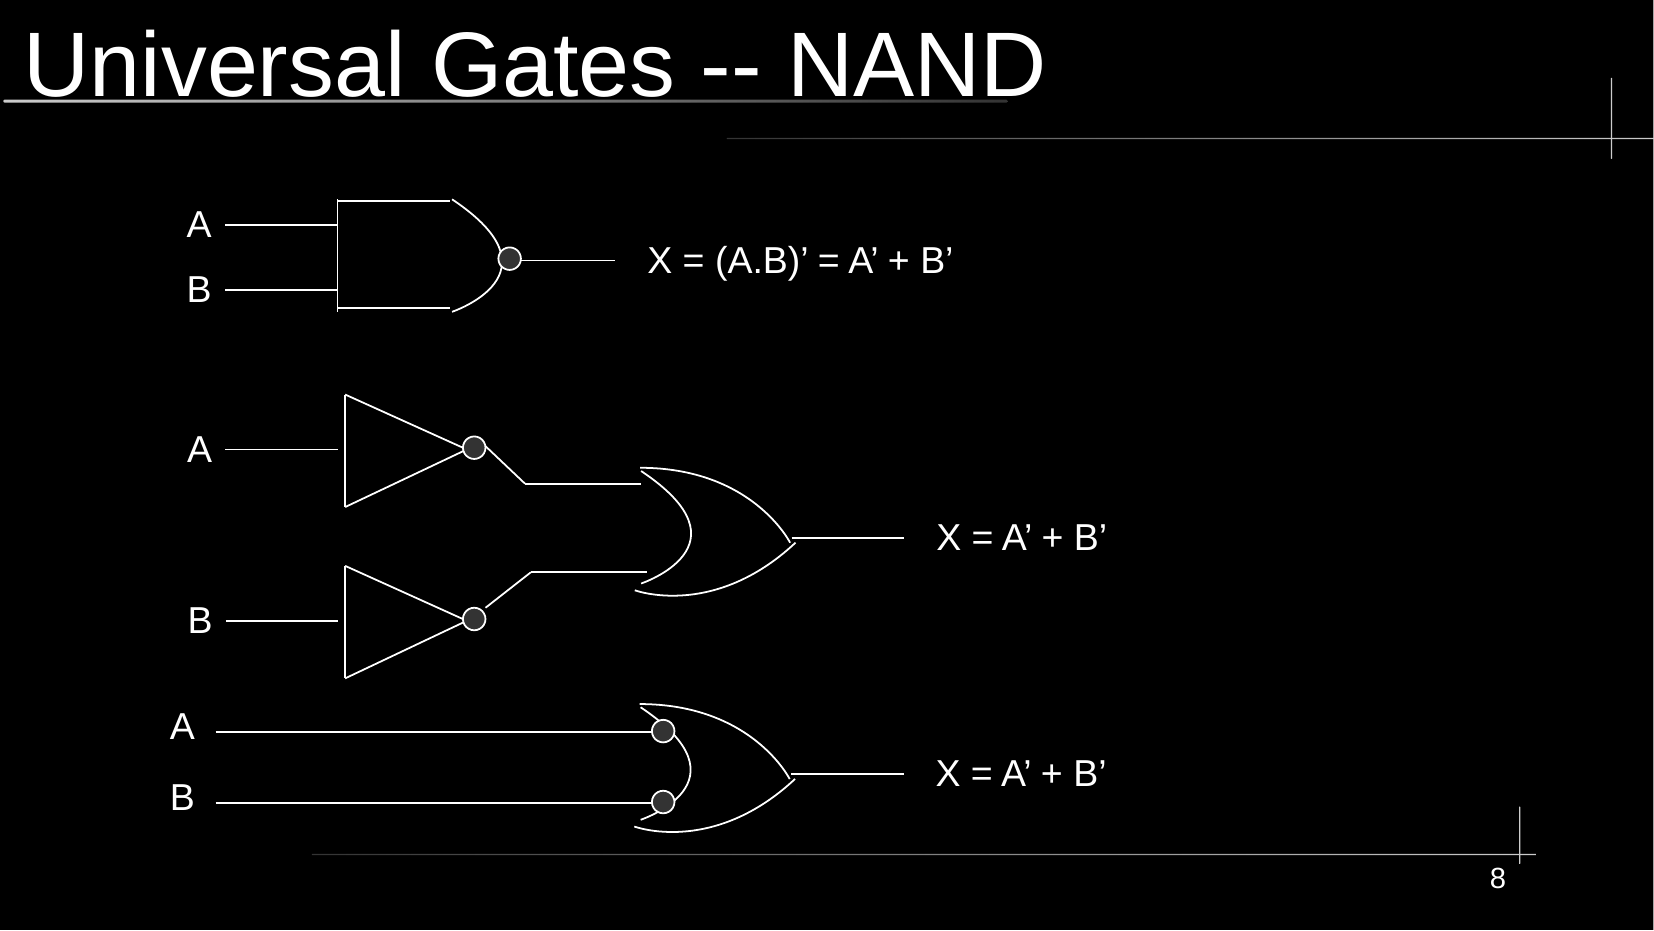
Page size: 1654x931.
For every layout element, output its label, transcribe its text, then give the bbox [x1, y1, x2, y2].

text_box B [155, 769, 210, 826]
text_box A [155, 698, 210, 756]
text_box B [171, 261, 227, 319]
title Universal Gates -- NAND [23, 11, 1589, 119]
text_box X = (A.B)’ = A’ + B’ [632, 231, 969, 289]
text_box B [172, 591, 228, 649]
text_box X = A’ + B’ [921, 509, 1122, 567]
text_box [498, 247, 521, 270]
text_box A [171, 196, 227, 254]
text_box [462, 436, 486, 459]
text_box [651, 790, 675, 814]
text_box A [172, 420, 228, 478]
text_box [651, 719, 675, 743]
text_box X = A’ + B’ [920, 745, 1122, 803]
text_box [462, 607, 486, 631]
